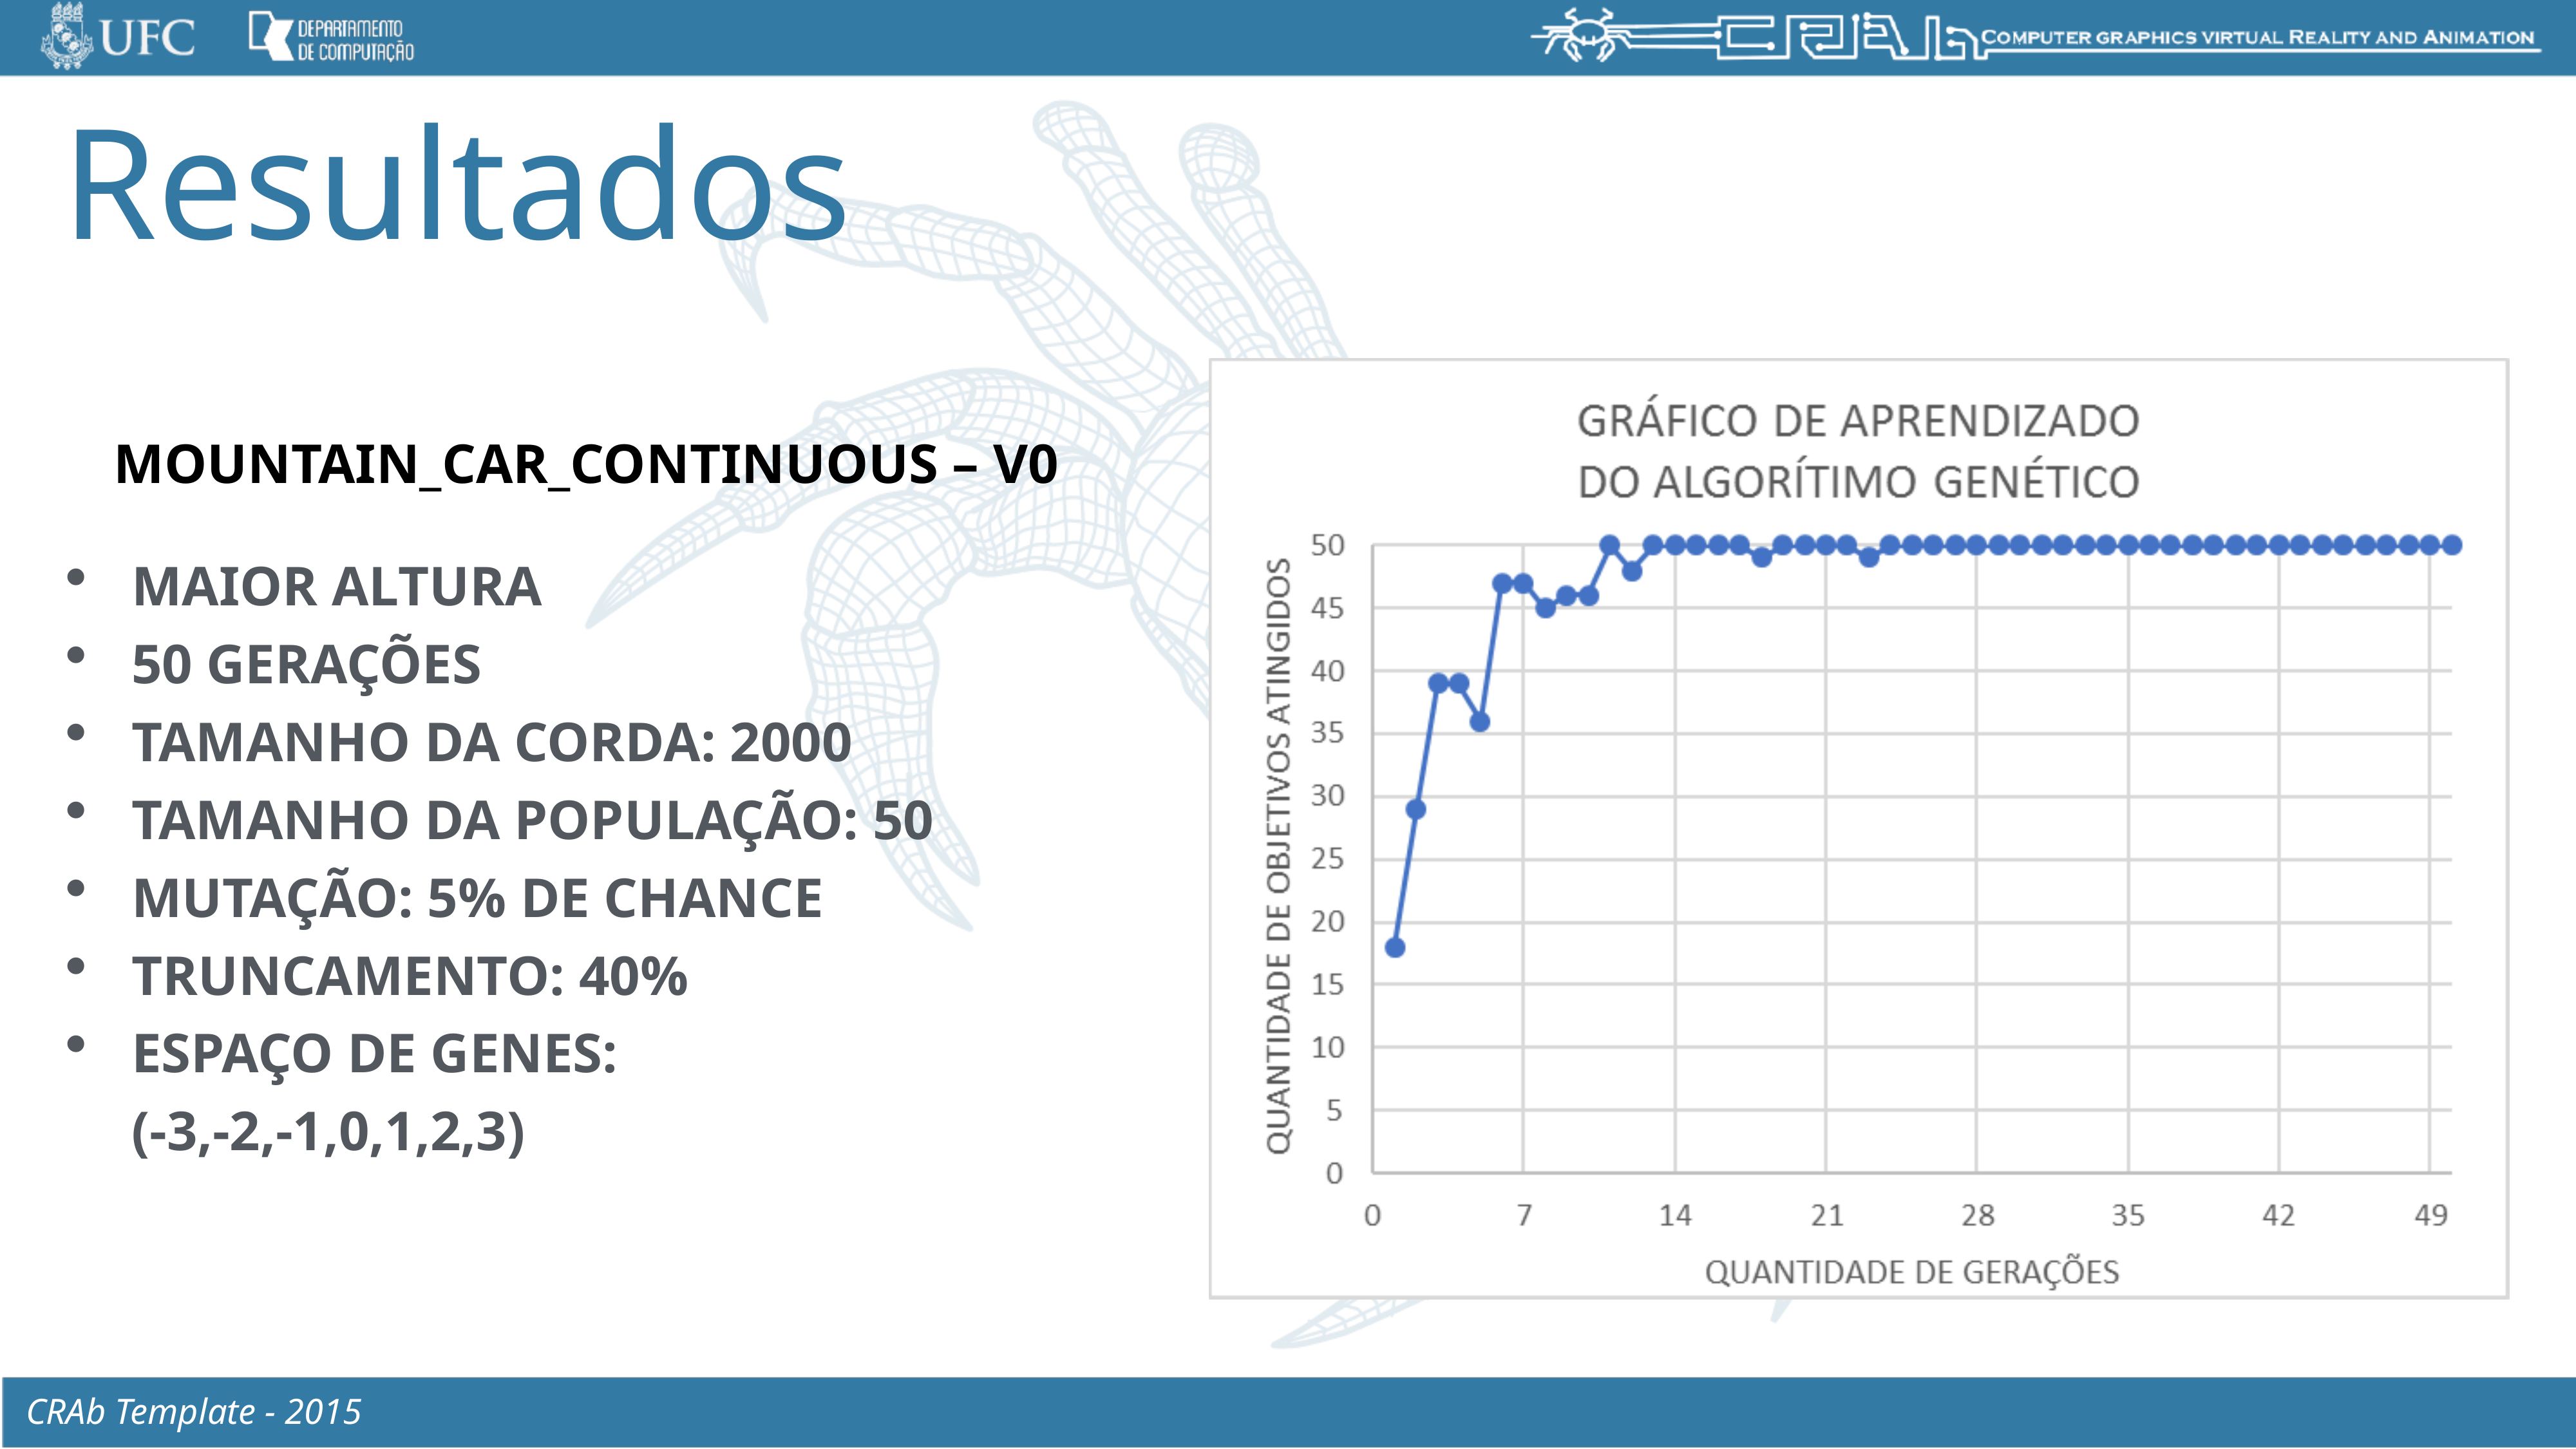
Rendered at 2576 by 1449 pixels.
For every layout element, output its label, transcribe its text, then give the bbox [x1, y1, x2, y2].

picture [0, 0, 2576, 1449]
list MAIOR ALTURA 50 GERAÇÕES TAMANHO DA CORDA: 2000 TAMANHO DA POPULAÇÃO: 50 MUTAÇÃO: 5% DE CHANCE TRUNCAMENTO: 40% ESPAÇO DE GENES: (-3,-2,-1,0,1,2,3) [62, 552, 1081, 1301]
text_box MOUNTAIN_CAR_CONTINUOUS – V0 [0, 421, 1179, 502]
title Resultados [62, 86, 2466, 413]
